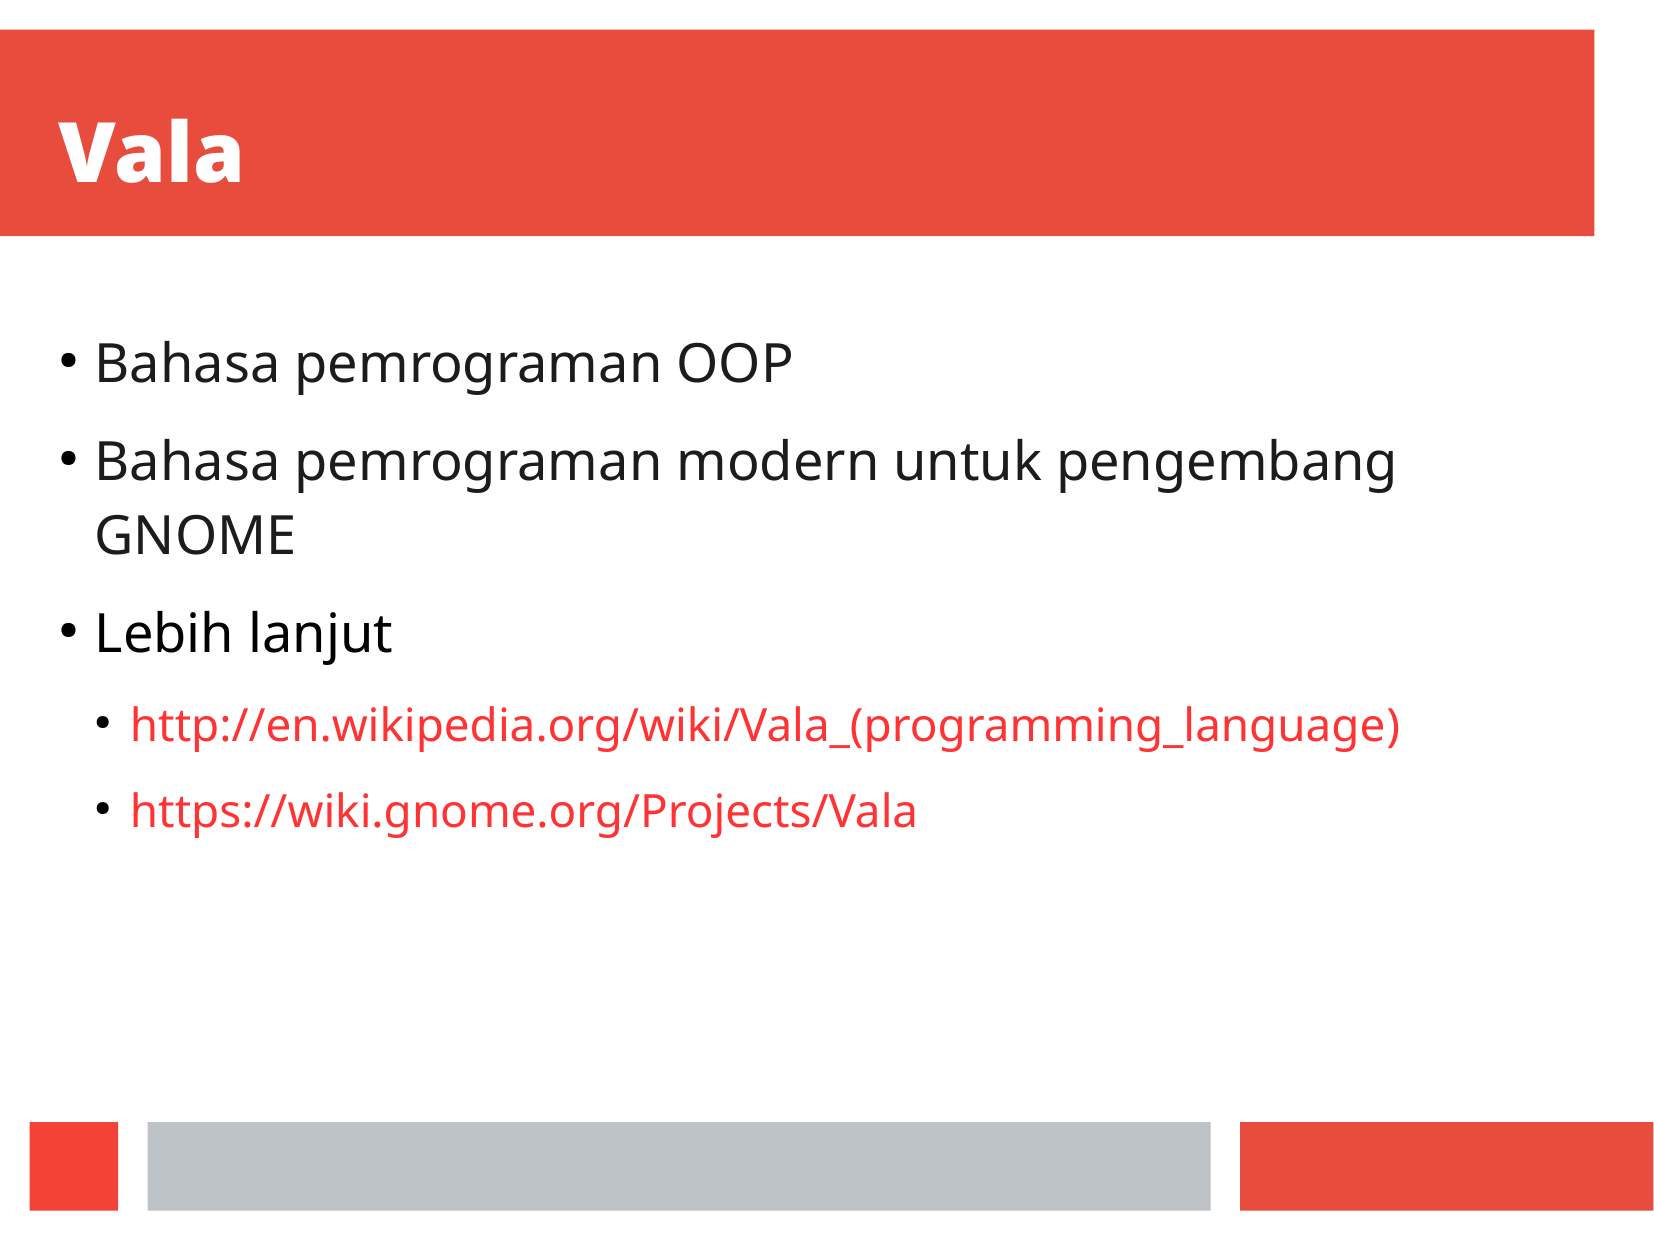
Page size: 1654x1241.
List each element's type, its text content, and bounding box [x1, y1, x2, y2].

list Bahasa pemrograman OOP Bahasa pemrograman modern untuk pengembang GNOME Lebih lanjut http://en.wikipedia.org/wiki/Vala_(programming_language) https://wiki.gnome.org/Projects/Vala [59, 324, 1565, 1093]
title Vala [59, 59, 1595, 207]
